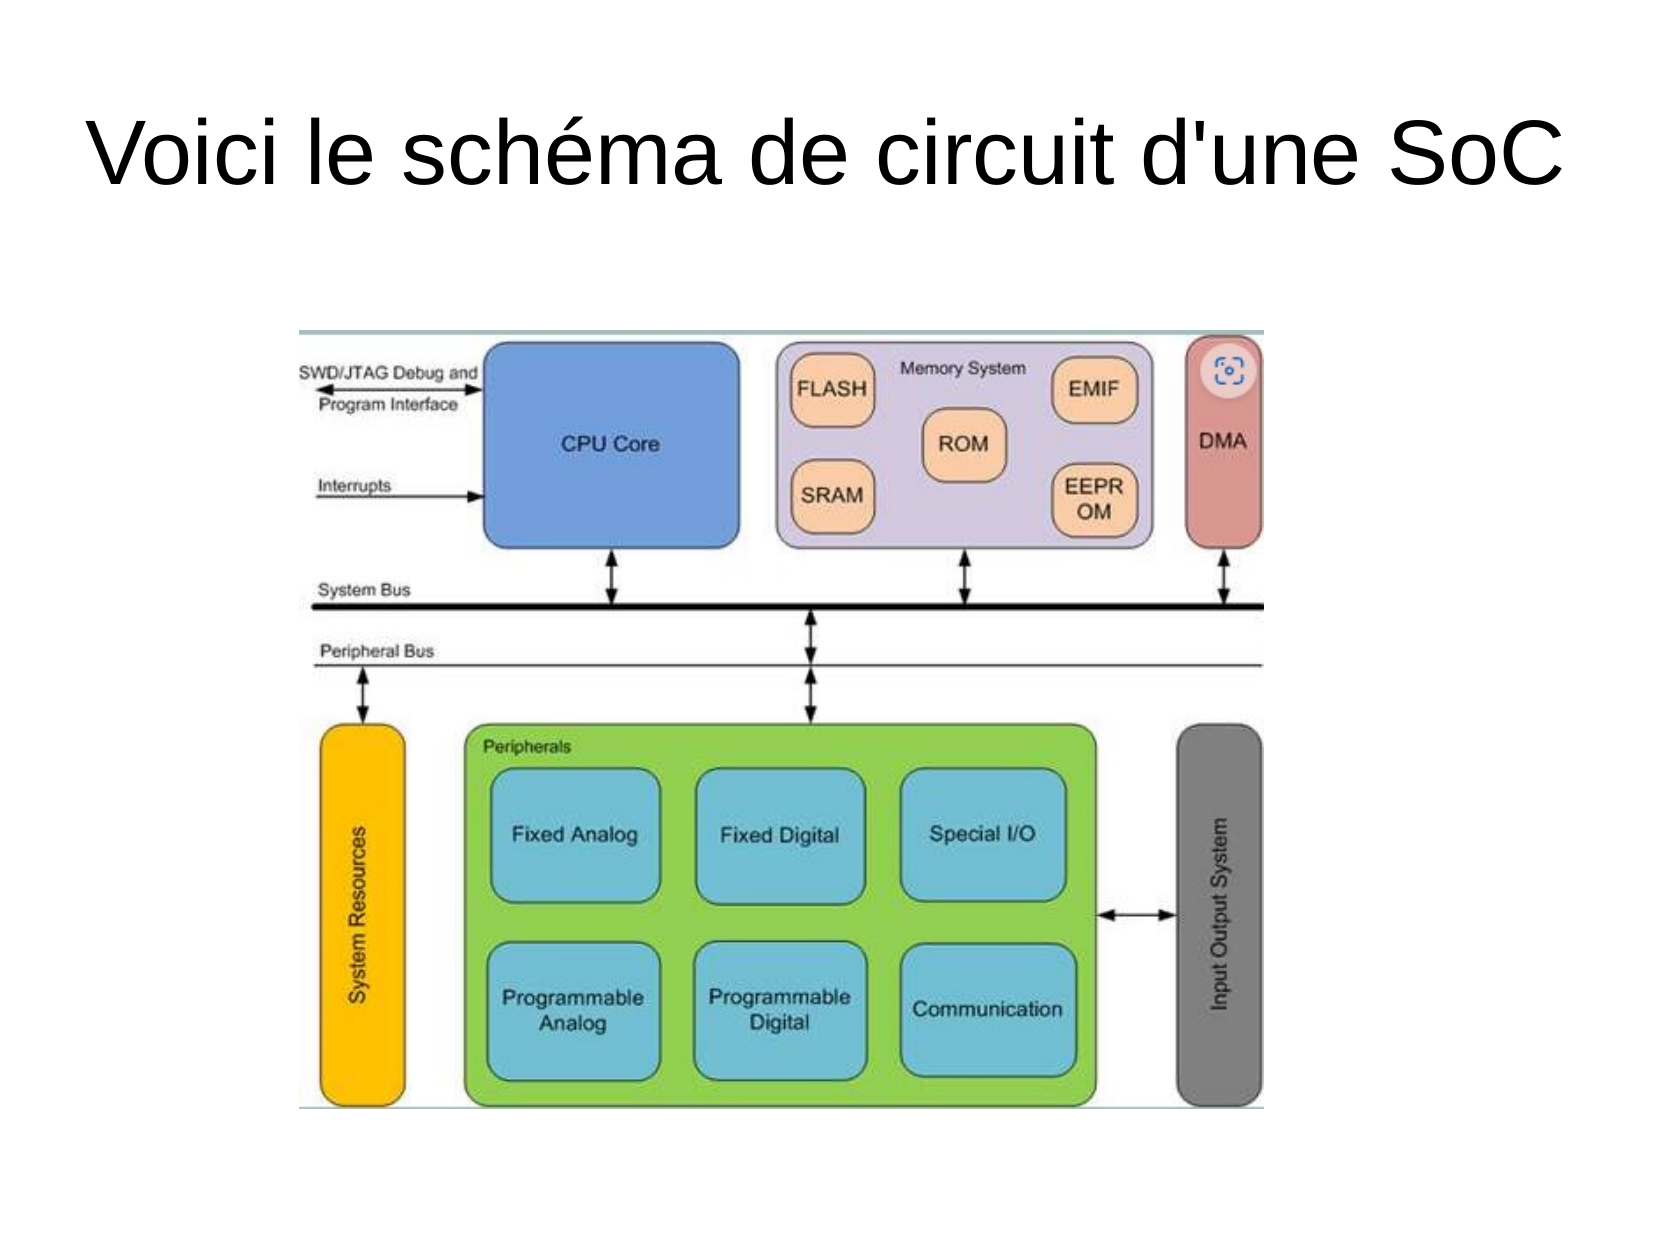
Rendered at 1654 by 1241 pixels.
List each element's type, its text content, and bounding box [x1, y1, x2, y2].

title Voici le schéma de circuit d'une SoC [82, 49, 1571, 257]
picture [299, 330, 1264, 1109]
